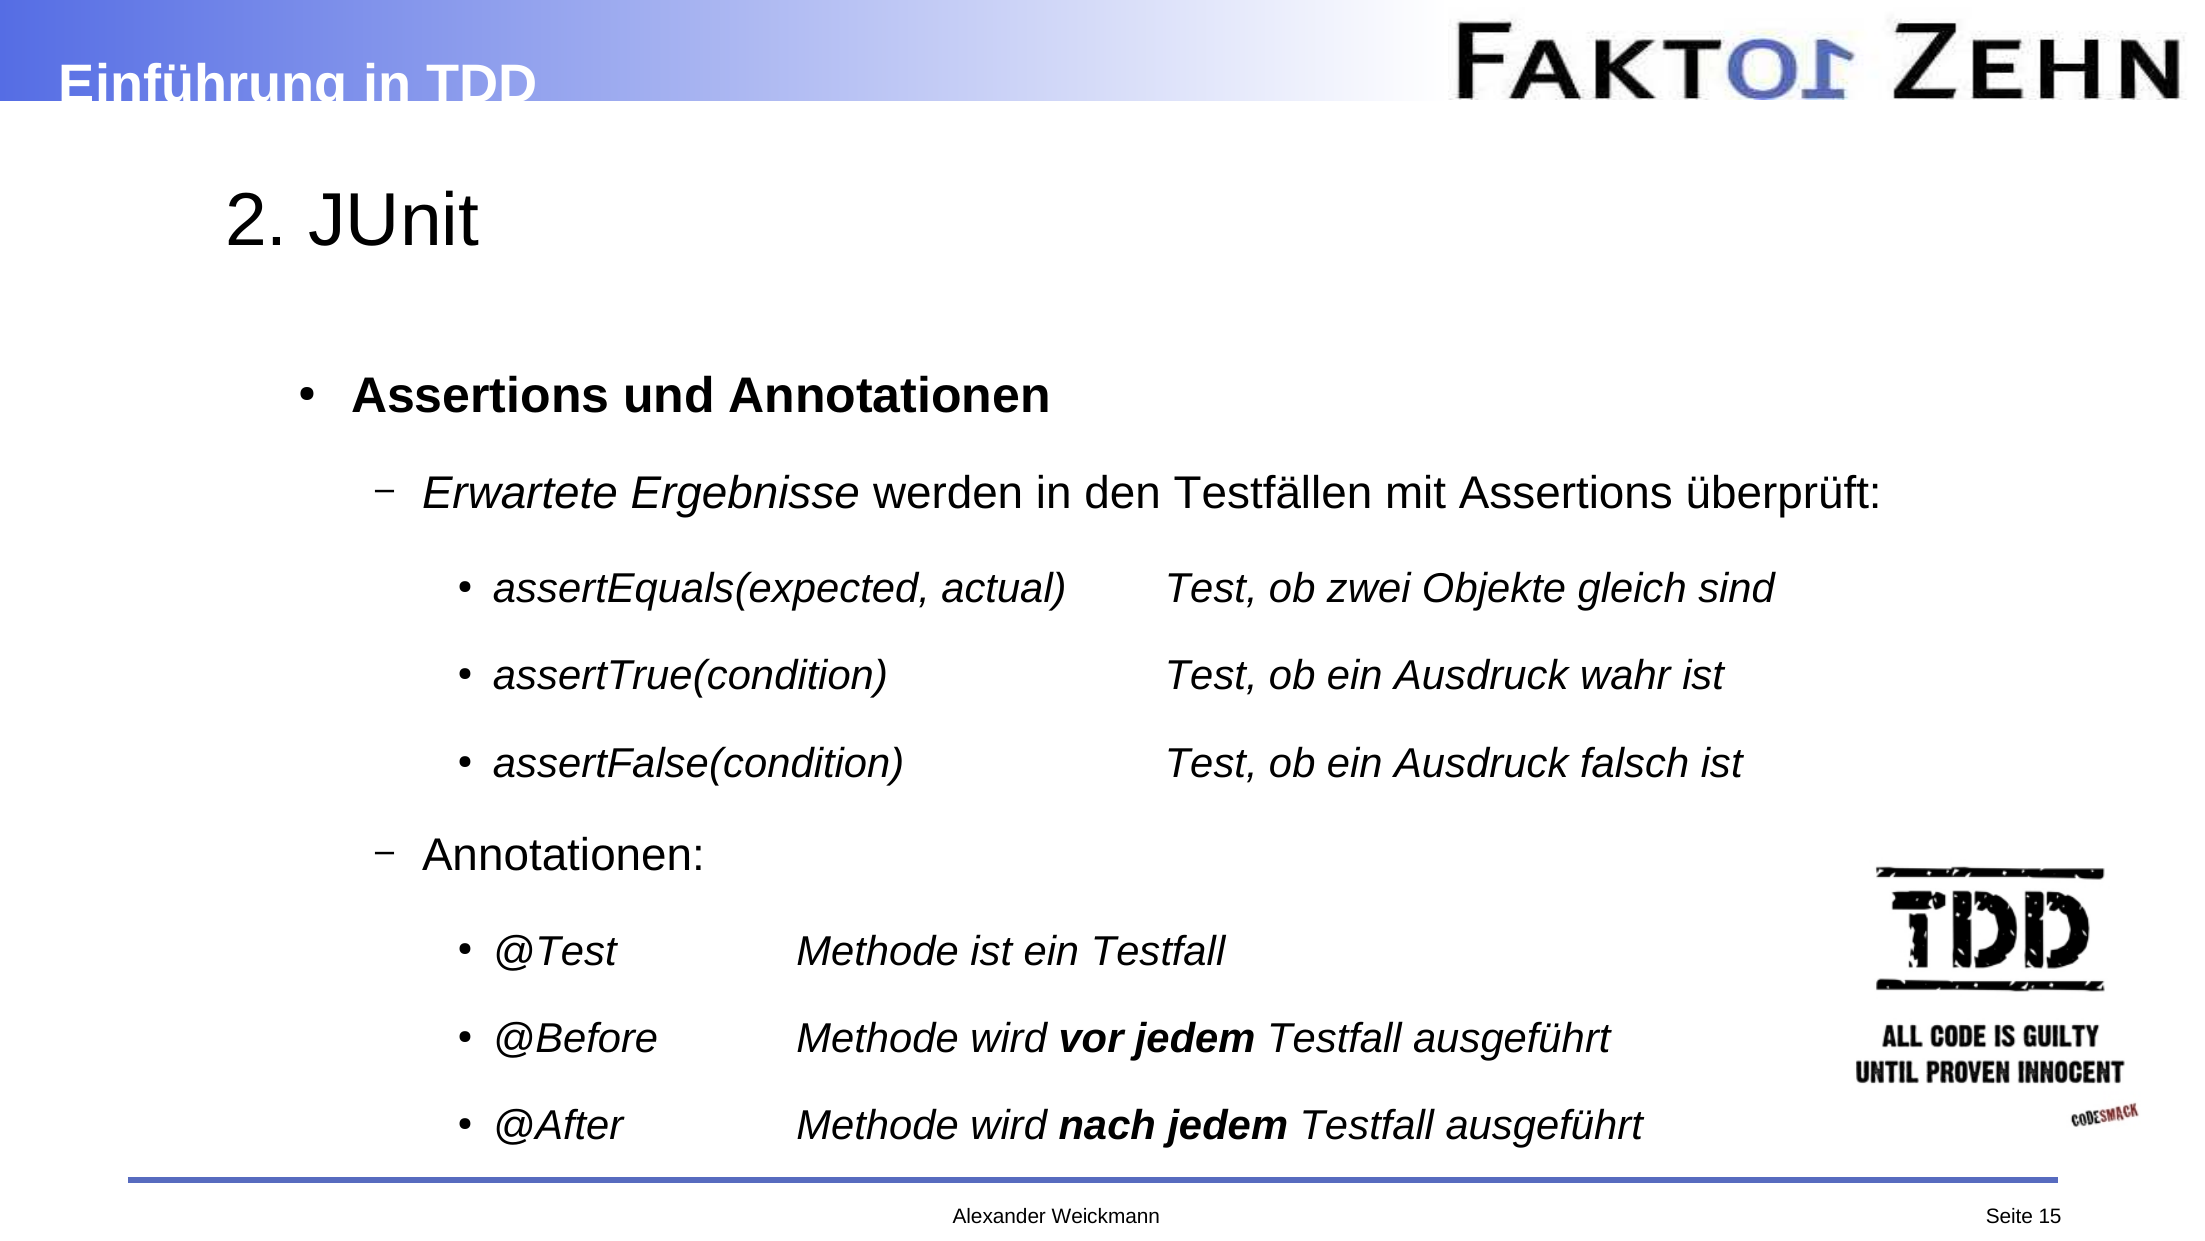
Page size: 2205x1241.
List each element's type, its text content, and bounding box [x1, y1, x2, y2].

title 2. JUnit [225, 142, 1981, 296]
picture [1448, 7, 2191, 100]
picture [1840, 808, 2141, 1176]
list Assertions und Annotationen Erwartete Ergebnisse werden in den Testfällen mit Assertions überprüft: assertEquals(expected, actual) Test, ob zwei Objekte gleich sind assertTrue(condition) Test, ob ein Ausdruck wahr ist assertFalse(condition) Test, ob ein Ausdruck falsch ist Annotationen: @Test Methode ist ein Testfall @Before Methode wird vor jedem Testfall ausgeführt @After Methode wird nach jedem Testfall ausgeführt [280, 339, 2036, 1125]
